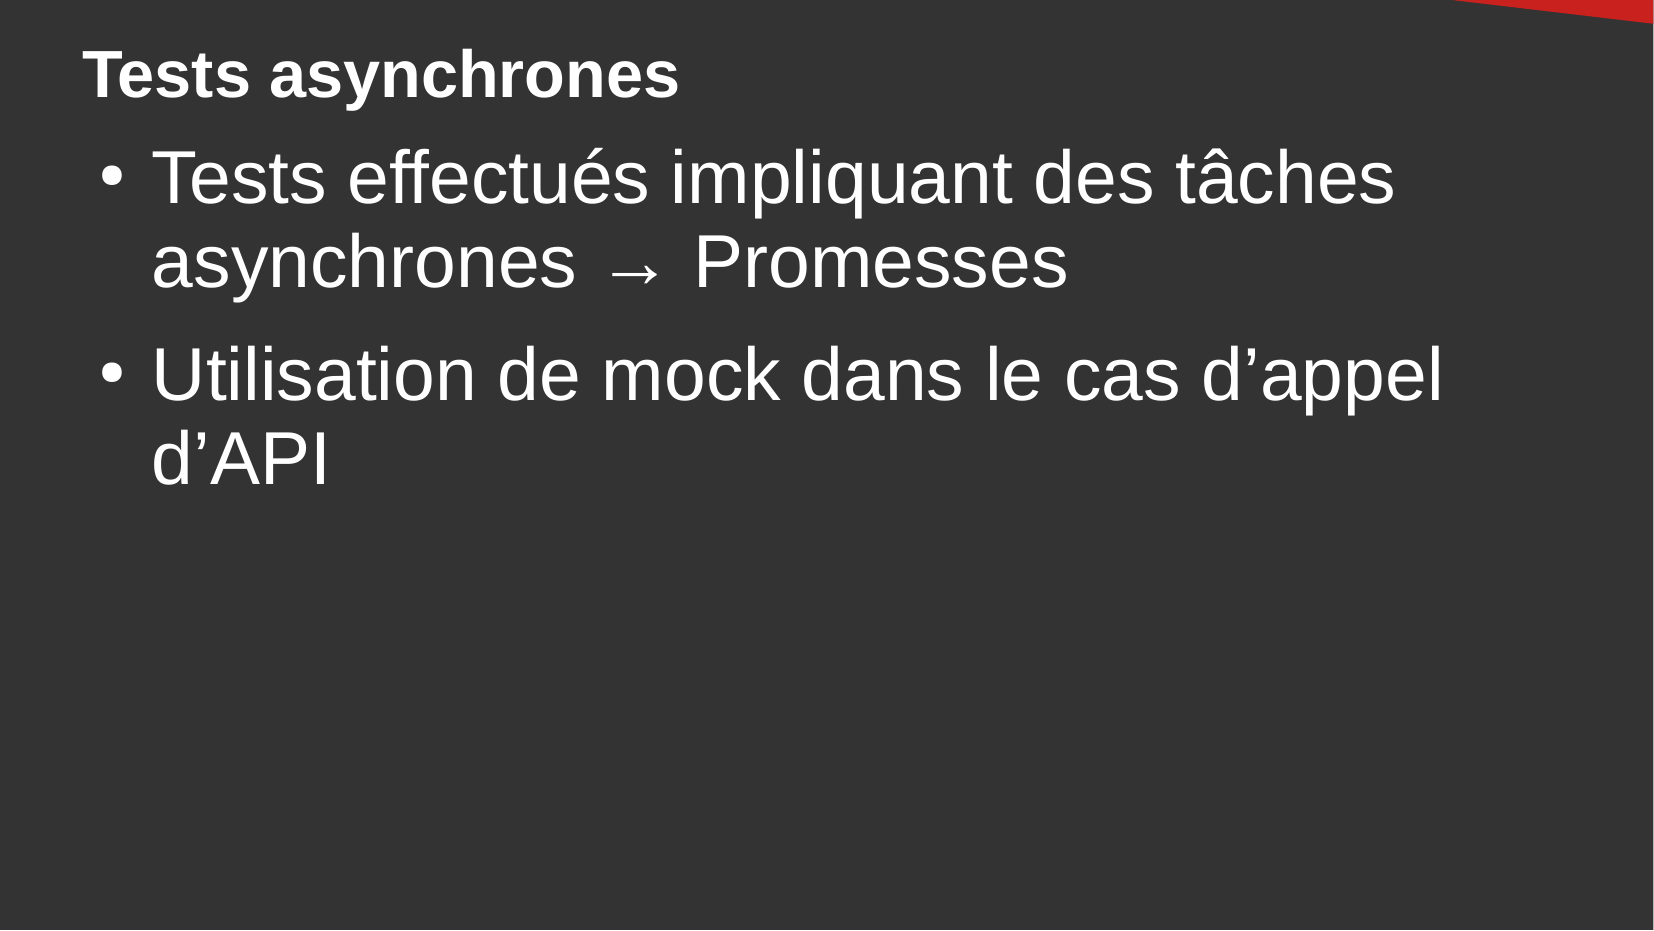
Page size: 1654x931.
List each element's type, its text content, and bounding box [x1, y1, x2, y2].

title Tests asynchrones [82, 37, 1571, 112]
text_box [1451, 0, 1654, 24]
list Tests effectués impliquant des tâches asynchrones → Promesses Utilisation de mock dans le cas d’appel d’API [80, 135, 1619, 721]
